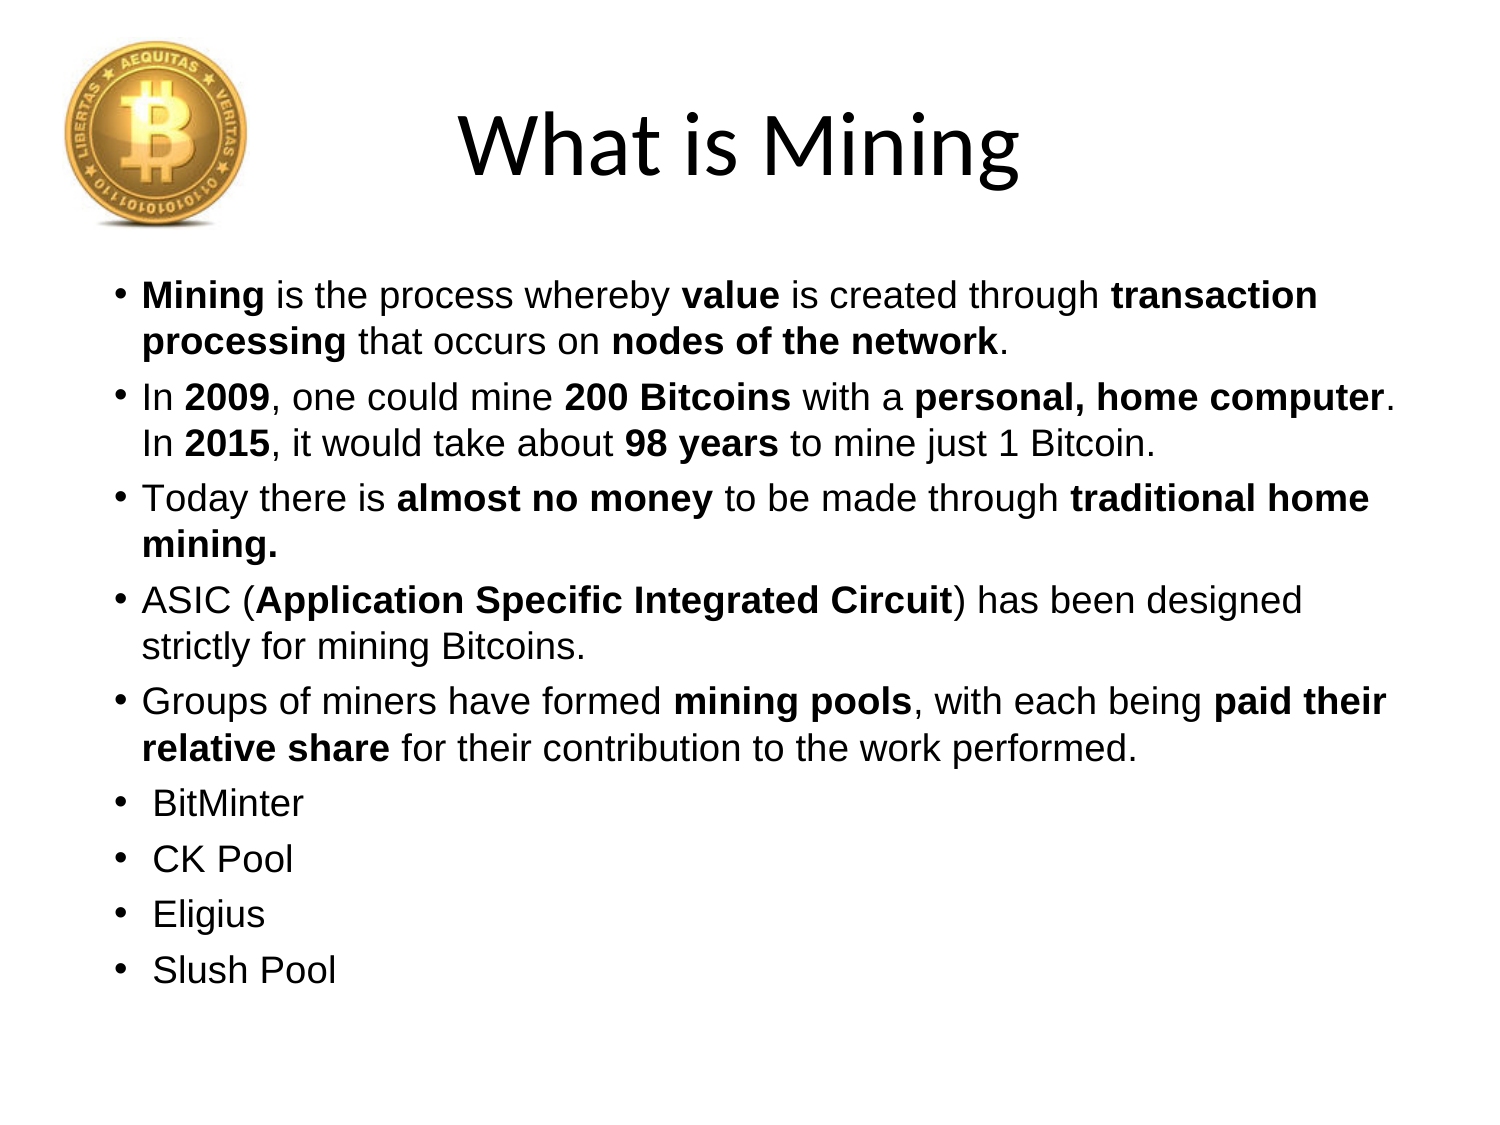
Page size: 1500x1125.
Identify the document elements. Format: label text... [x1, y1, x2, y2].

title What is Mining [75, 45, 1426, 233]
list Mining is the process whereby value is created through transaction processing that occurs on nodes of the network. In 2009, one could mine 200 Bitcoins with a personal, home computer. In 2015, it would take about 98 years to mine just 1 Bitcoin. Today there is almost no money to be made through traditional home mining. ASIC (Application Specific Integrated Circuit) has been designed strictly for mining Bitcoins. Groups of miners have formed mining pools, with each being paid their relative share for their contribution to the work performed. BitMinter CK Pool Eligius Slush Pool [75, 262, 1426, 1005]
picture [62, 37, 250, 230]
